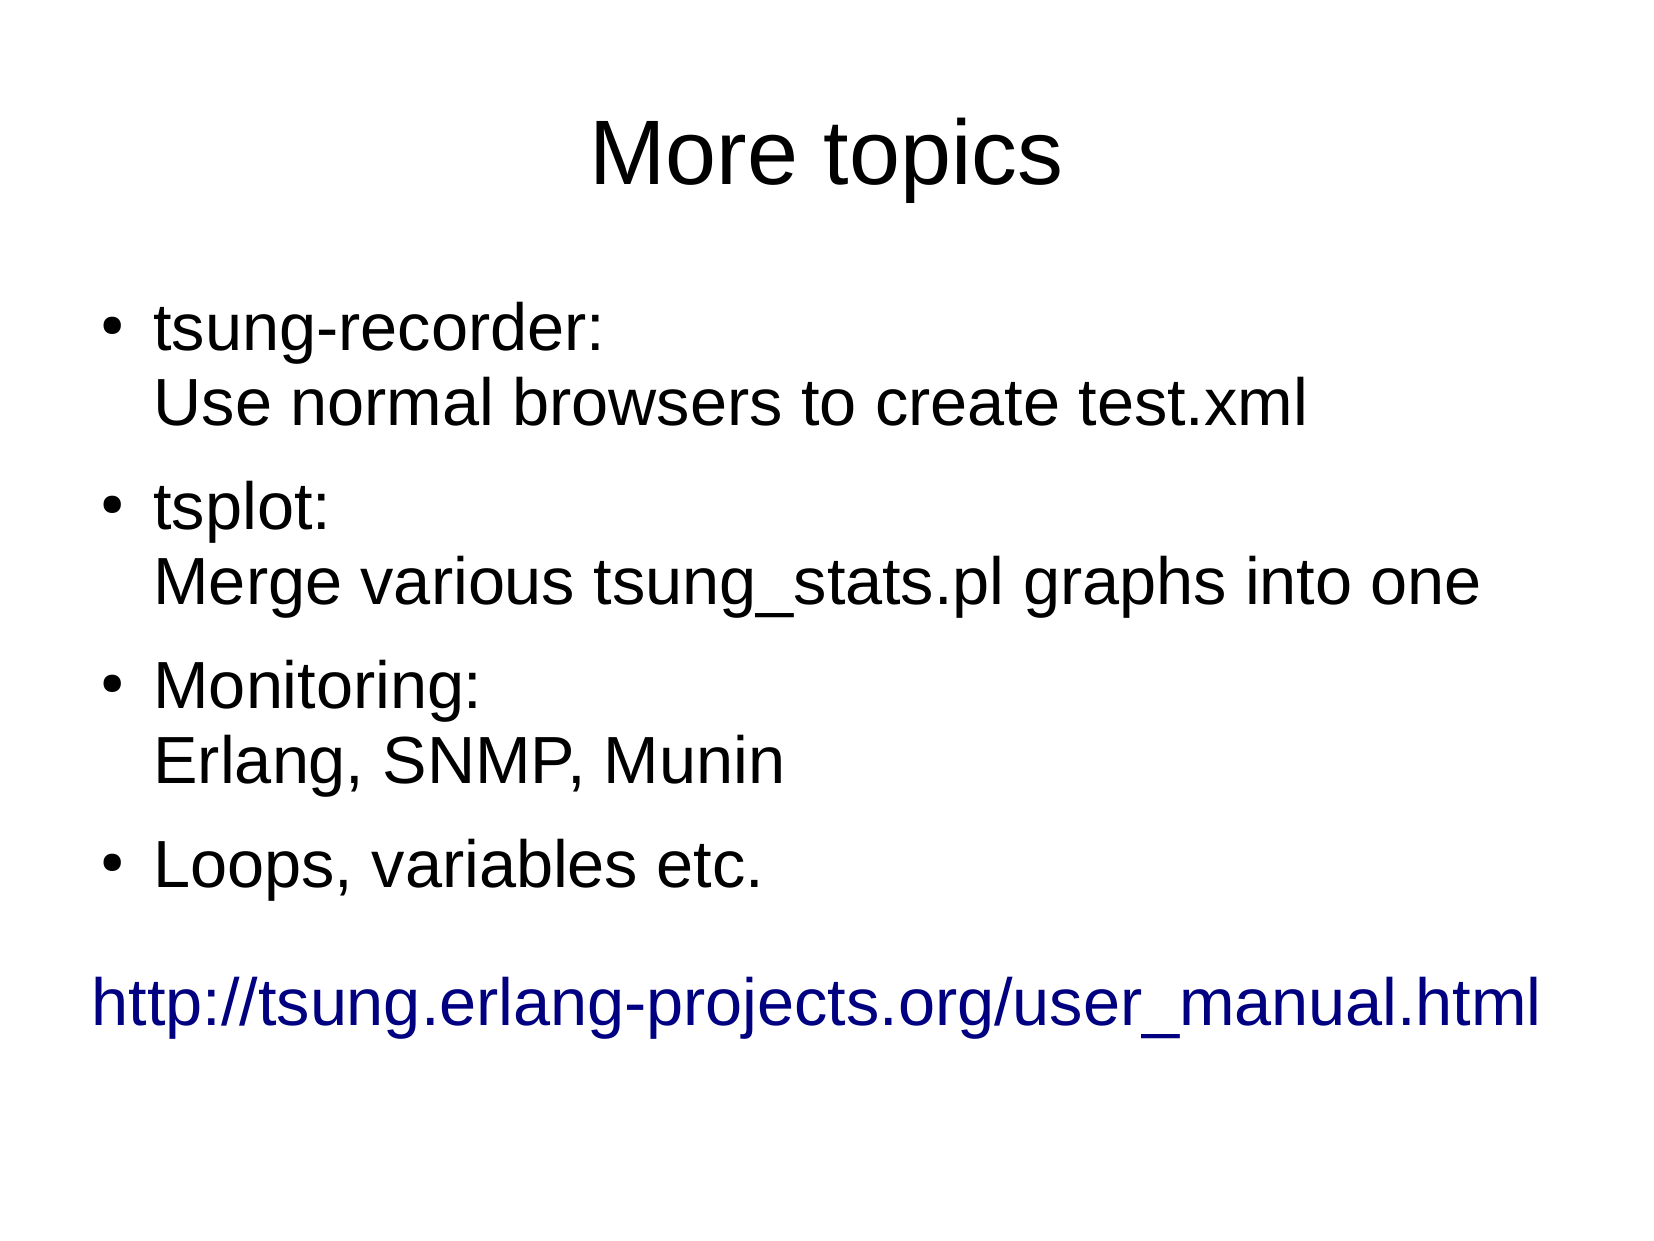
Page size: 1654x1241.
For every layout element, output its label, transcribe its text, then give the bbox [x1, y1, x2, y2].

title More topics [82, 49, 1571, 257]
text_box http://tsung.erlang-projects.org/user_manual.html [75, 957, 1561, 1048]
list tsung-recorder: Use normal browsers to create test.xml tsplot: Merge various tsung_stats.pl graphs into one Monitoring: Erlang, SNMP, Munin Loops, variables etc. [82, 290, 1538, 957]
